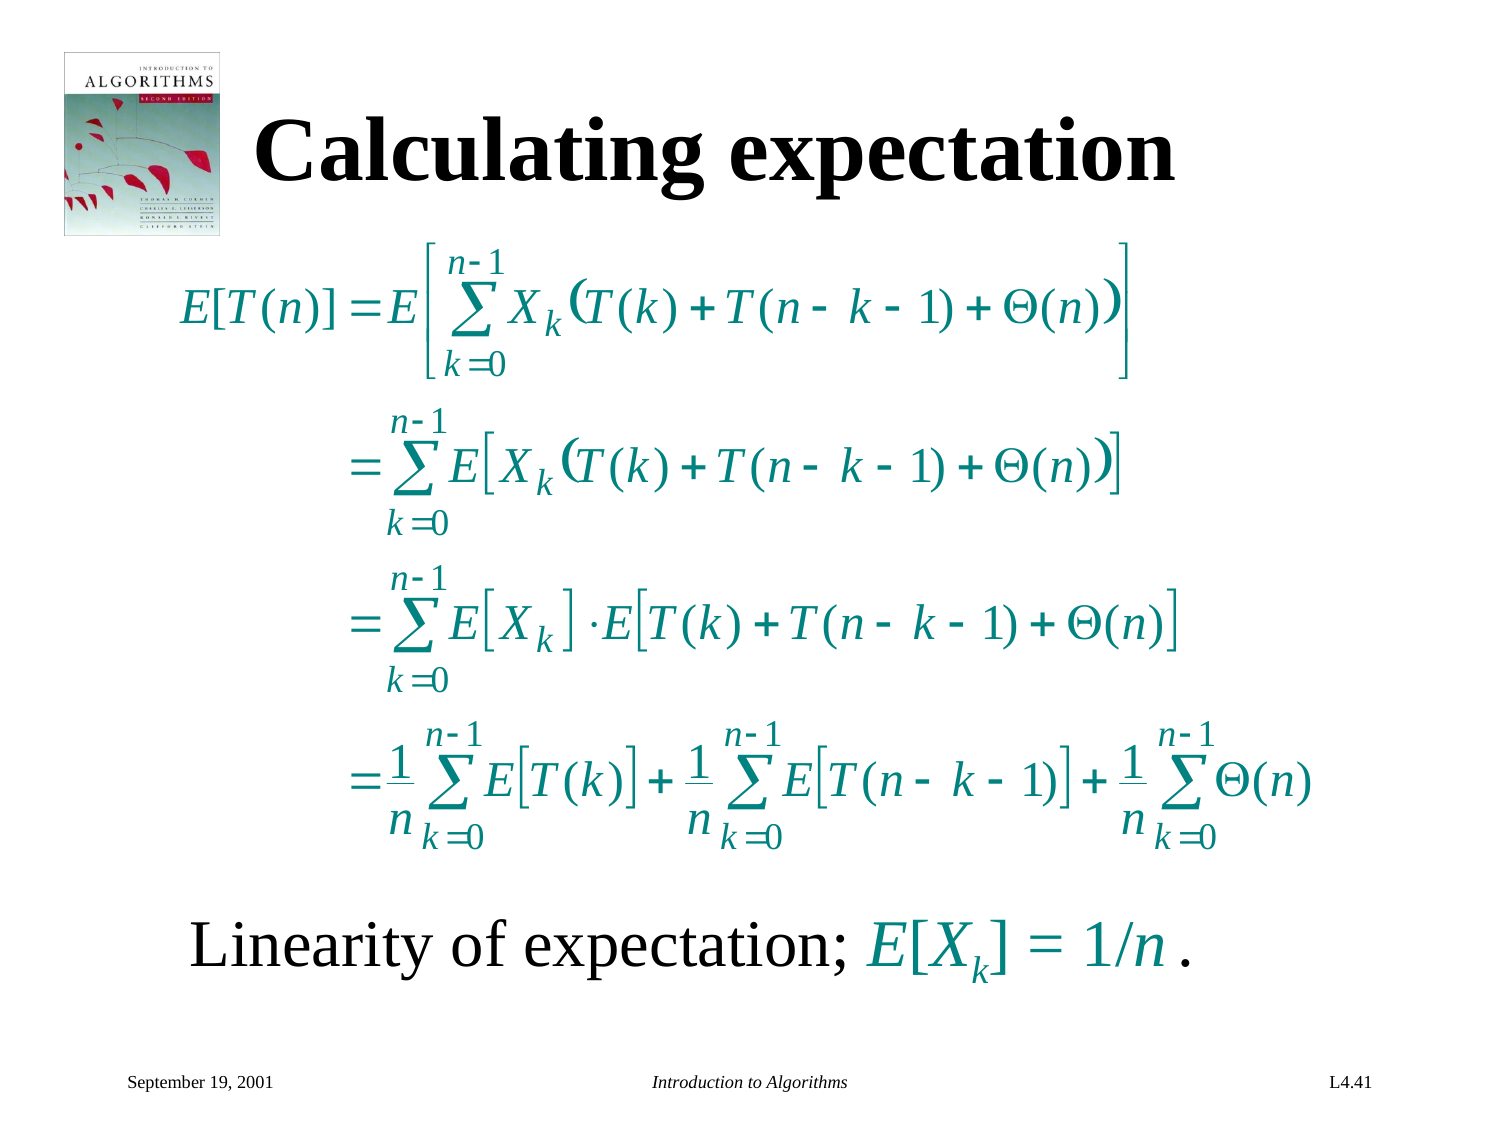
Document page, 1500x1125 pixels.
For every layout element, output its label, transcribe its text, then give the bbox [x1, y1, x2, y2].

picture [64, 52, 220, 236]
text_box L4.<number> [1074, 1062, 1388, 1101]
text_box September 19, 2001 [112, 1062, 426, 1101]
text_box Linearity of expectation; E[Xk] = 1/n . [174, 892, 1209, 999]
text_box Introduction to Algorithms [512, 1062, 988, 1101]
chart [174, 237, 1315, 855]
title Calculating expectation [237, 49, 1475, 238]
